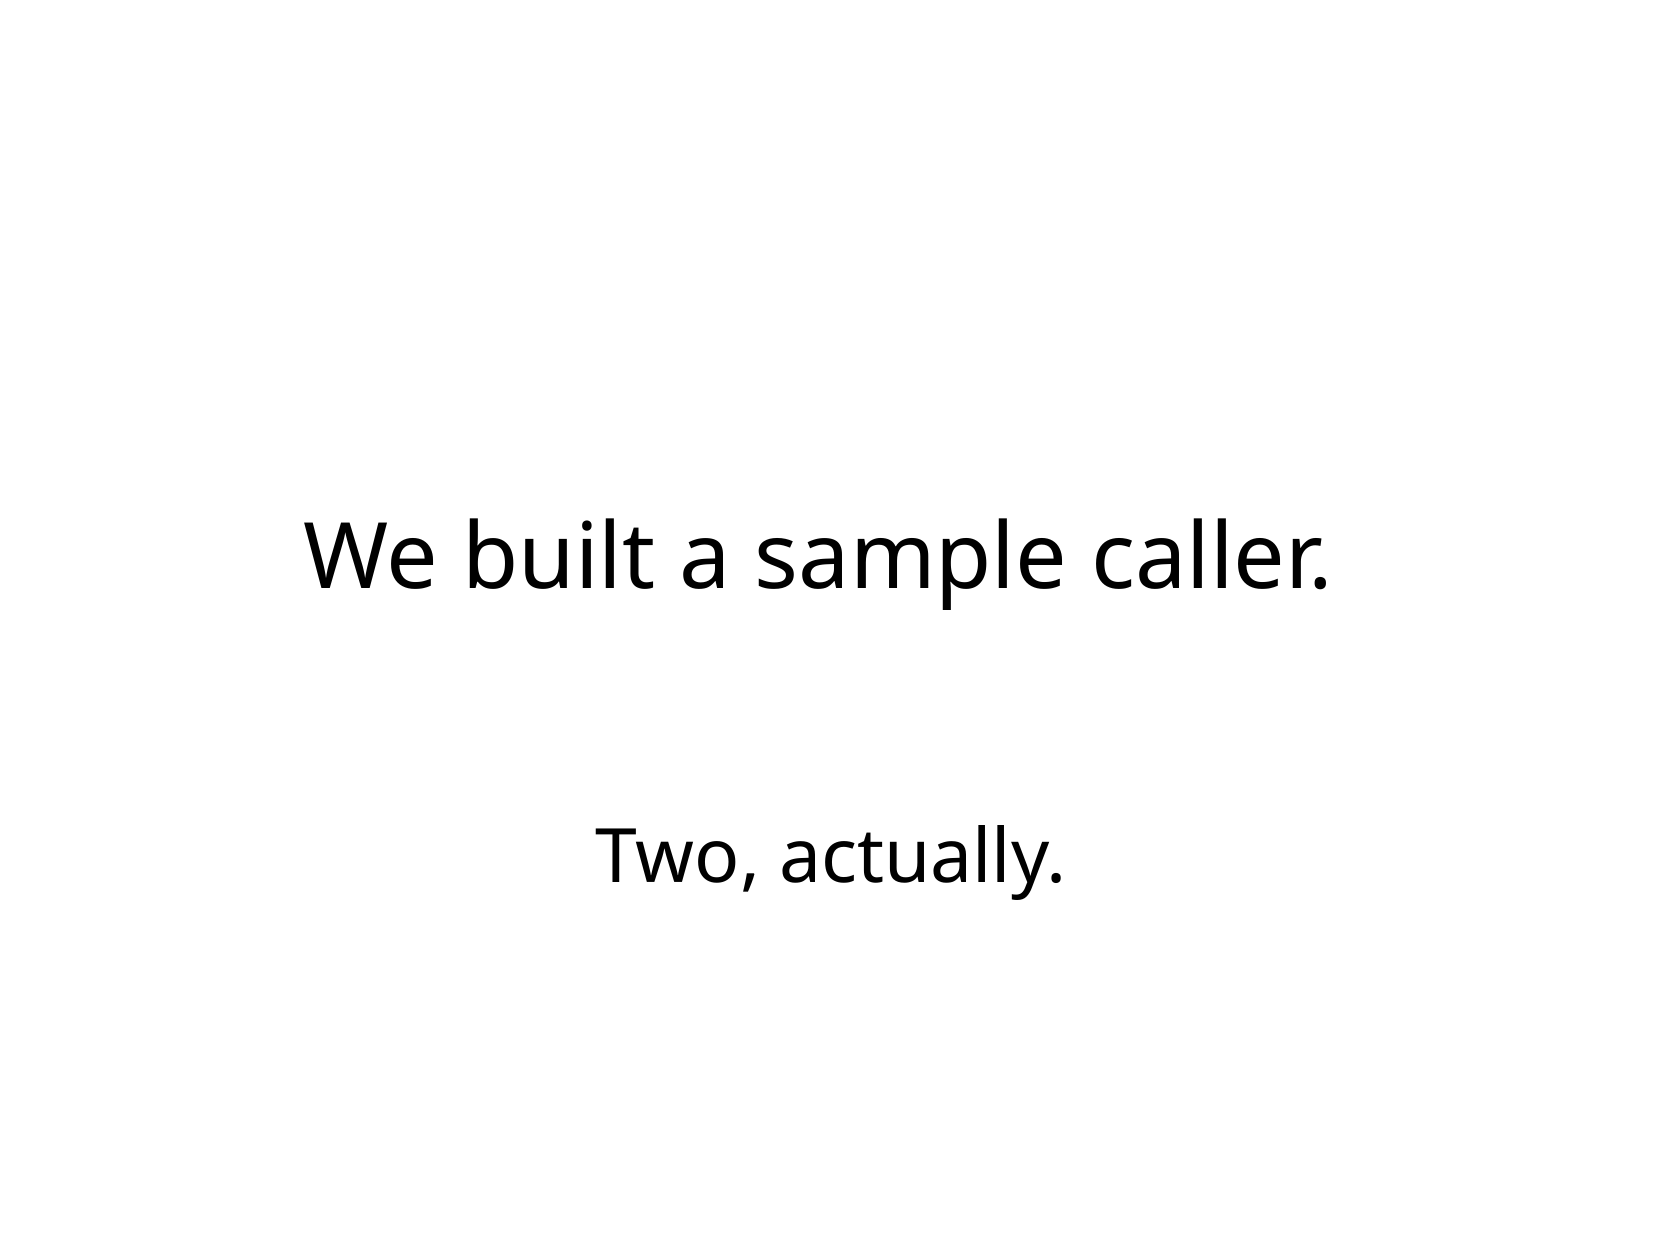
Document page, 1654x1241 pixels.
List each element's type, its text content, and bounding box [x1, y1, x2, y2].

title Two, actually. [86, 750, 1576, 958]
title We built a sample caller. [75, 450, 1564, 658]
